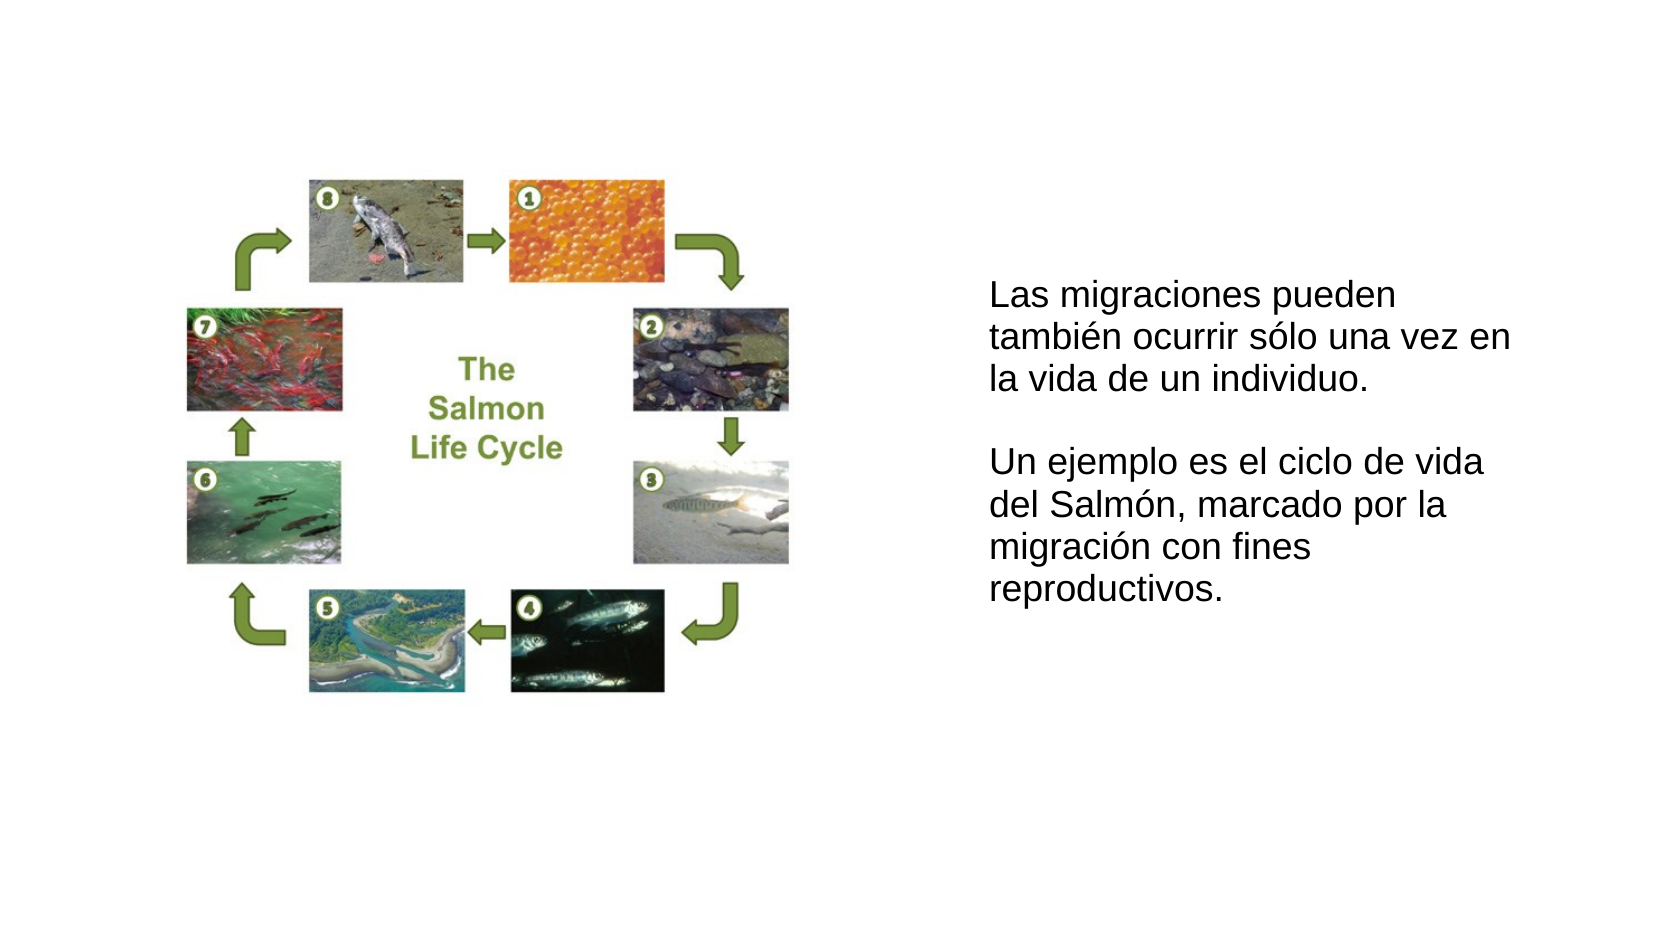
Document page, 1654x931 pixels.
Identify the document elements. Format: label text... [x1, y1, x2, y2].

picture [177, 169, 799, 709]
text_box Las migraciones pueden también ocurrir sólo una vez en la vida de un individuo. Un ejemplo es el ciclo de vida del Salmón, marcado por la migración con fines reproductivos. [974, 265, 1536, 617]
